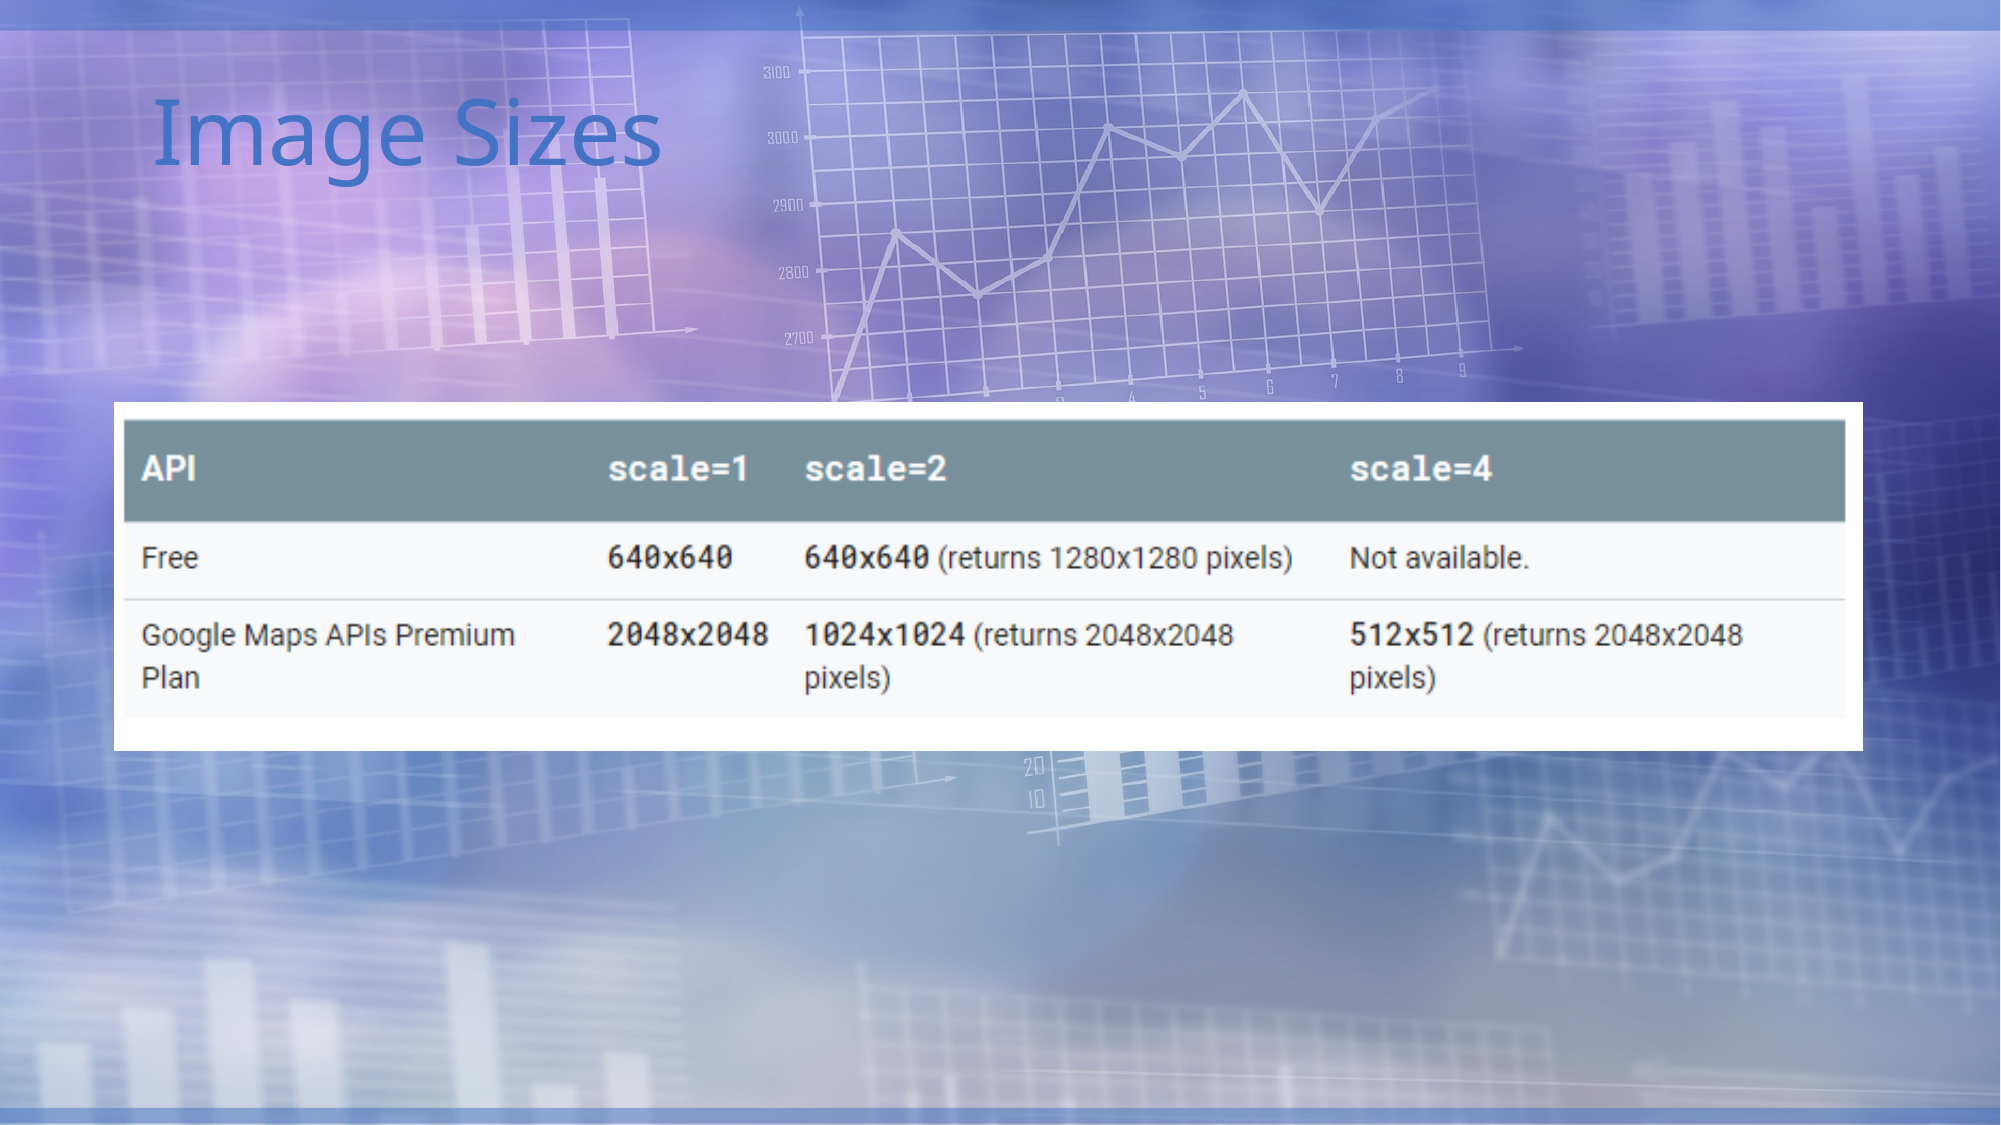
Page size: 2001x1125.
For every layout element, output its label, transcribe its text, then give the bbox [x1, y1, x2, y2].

picture [0, 31, 2001, 1125]
title Image Sizes [137, 59, 1863, 197]
